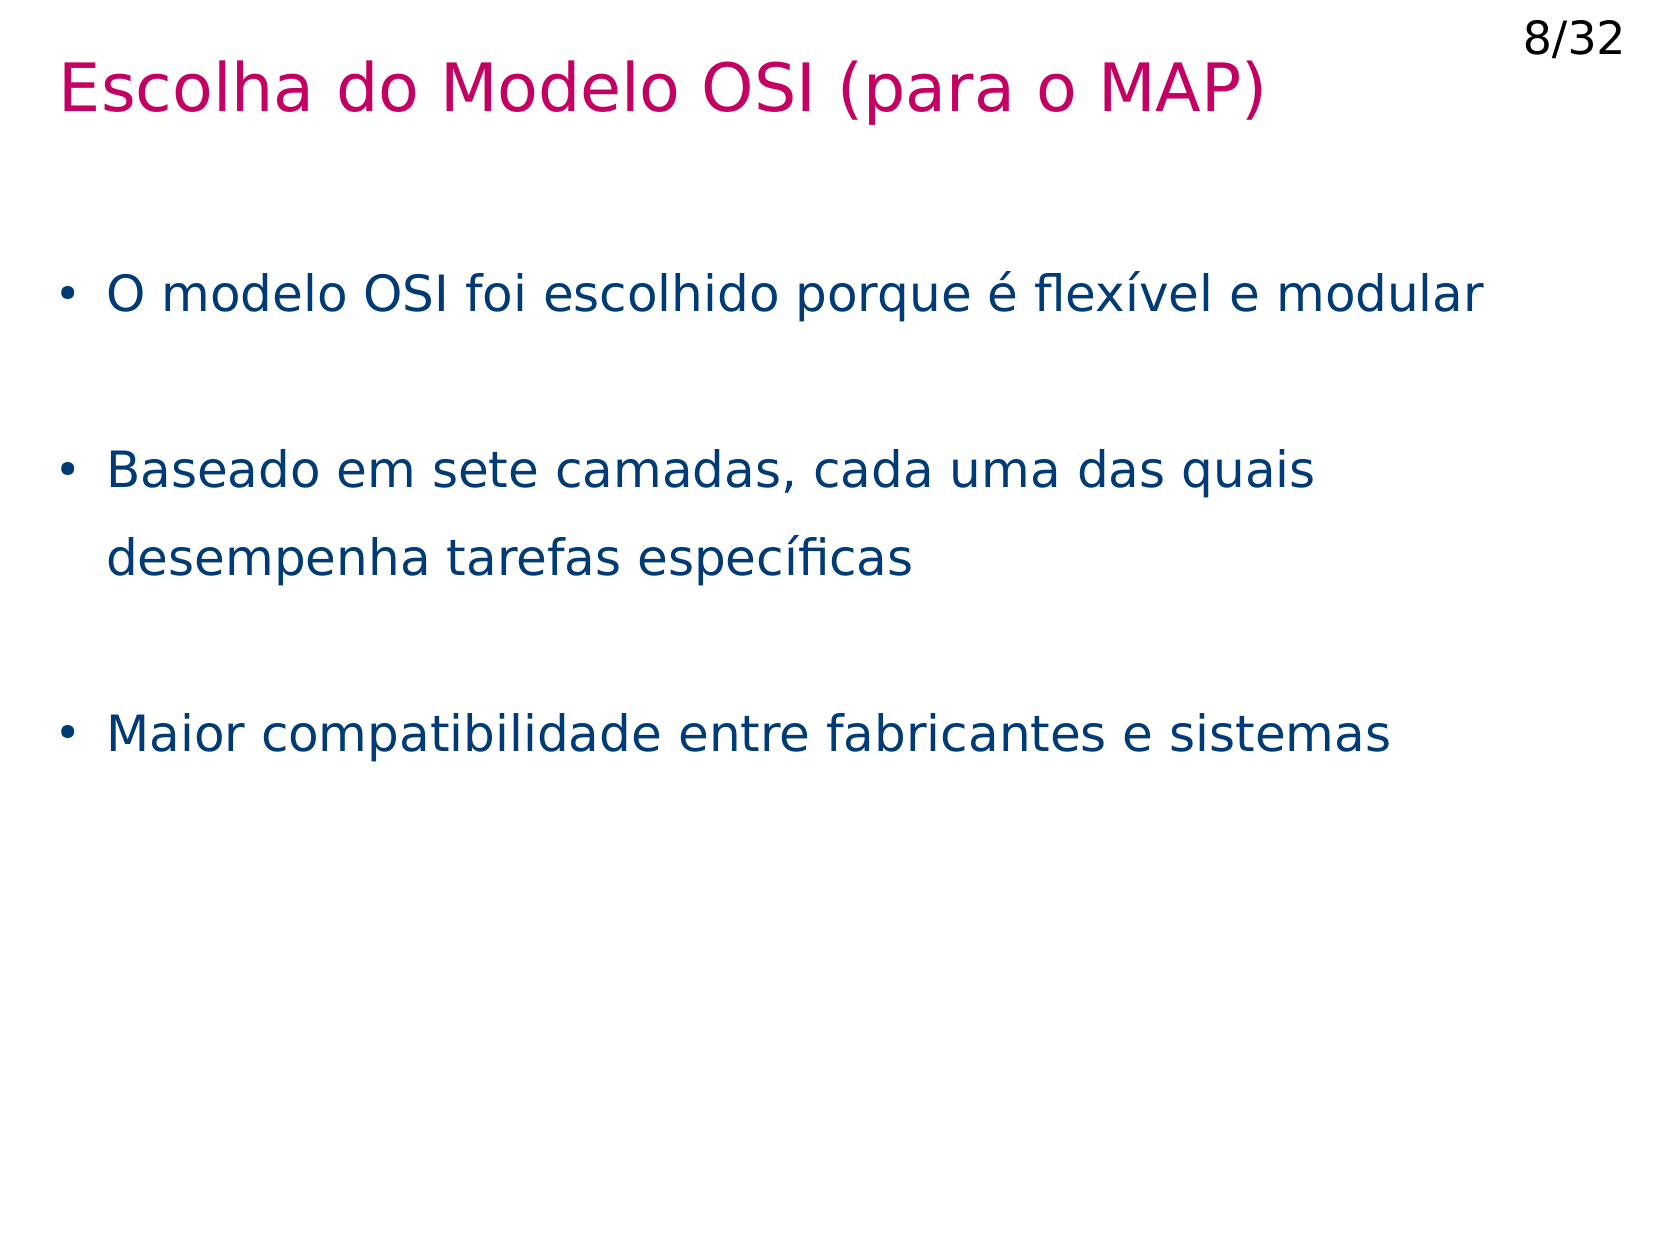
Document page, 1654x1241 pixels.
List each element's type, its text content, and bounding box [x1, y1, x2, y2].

title Escolha do Modelo OSI (para o MAP) [59, 29, 1625, 148]
list O modelo OSI foi escolhido porque é flexível e modular Baseado em sete camadas, cada uma das quais desempenha tarefas específicas Maior compatibilidade entre fabricantes e sistemas [59, 236, 1625, 1211]
